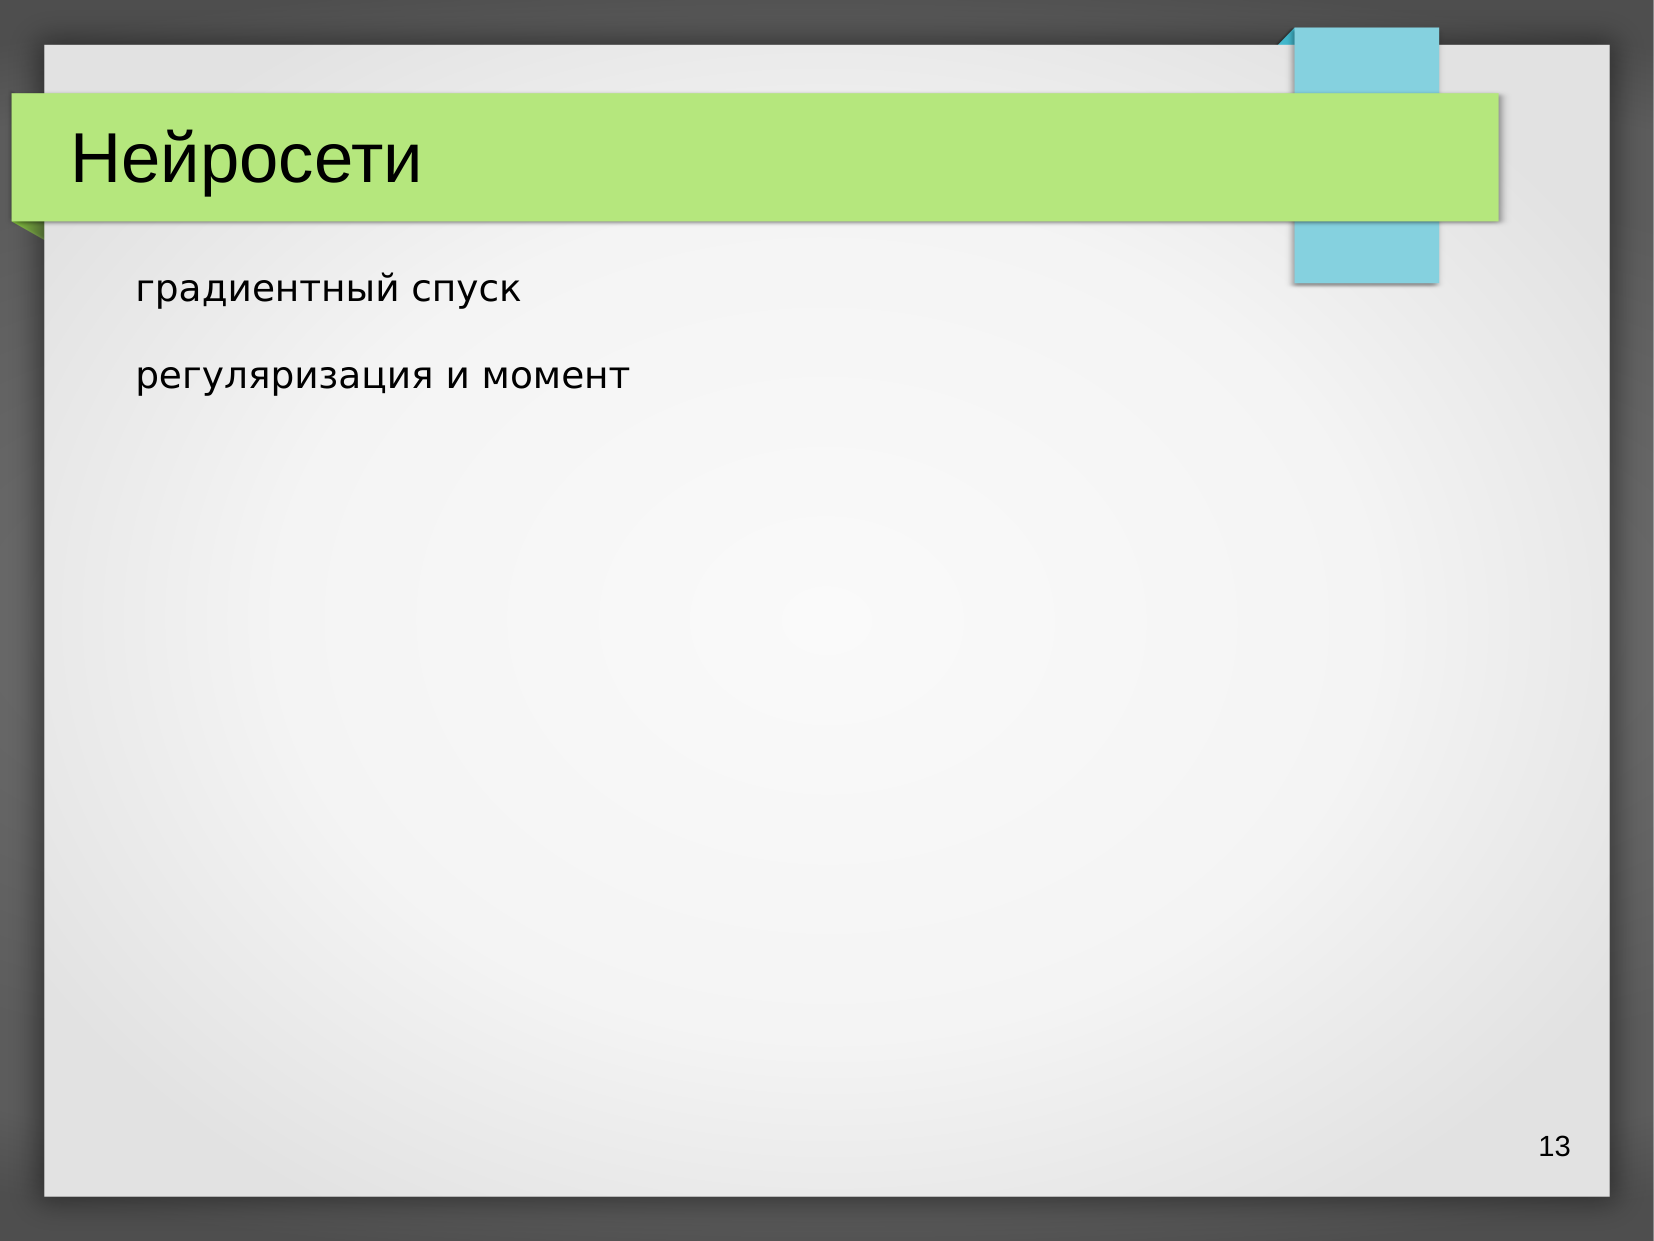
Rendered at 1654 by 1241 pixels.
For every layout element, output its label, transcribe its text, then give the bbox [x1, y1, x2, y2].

text_box градиентный спуск регуляризация и момент [120, 259, 1371, 492]
title Нейросети [70, 118, 1205, 199]
picture [0, 0, 1654, 1241]
